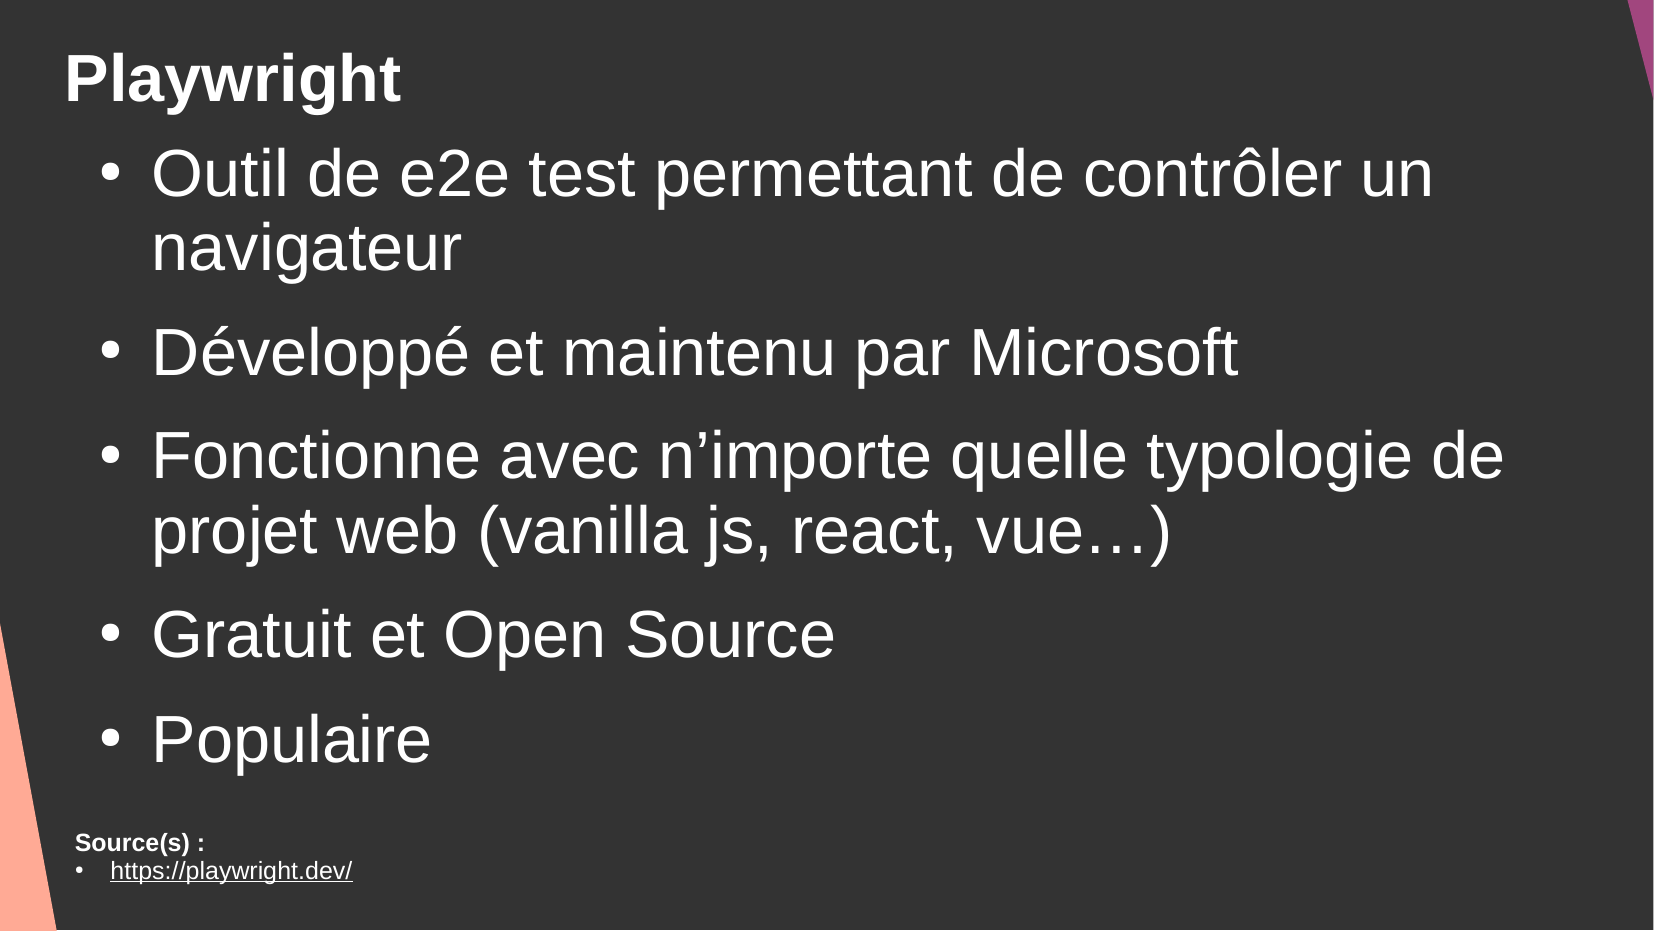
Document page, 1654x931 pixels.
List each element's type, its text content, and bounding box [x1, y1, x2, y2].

text_box [0, 623, 57, 931]
text_box [1627, 0, 1654, 103]
text_box Source(s) : https://playwright.dev/ [60, 821, 1546, 906]
list Outil de e2e test permettant de contrôler un navigateur Développé et maintenu par Microsoft Fonctionne avec n’importe quelle typologie de projet web (vanilla js, react, vue…) Gratuit et Open Source Populaire [80, 135, 1620, 804]
title Playwright [64, 40, 1635, 116]
